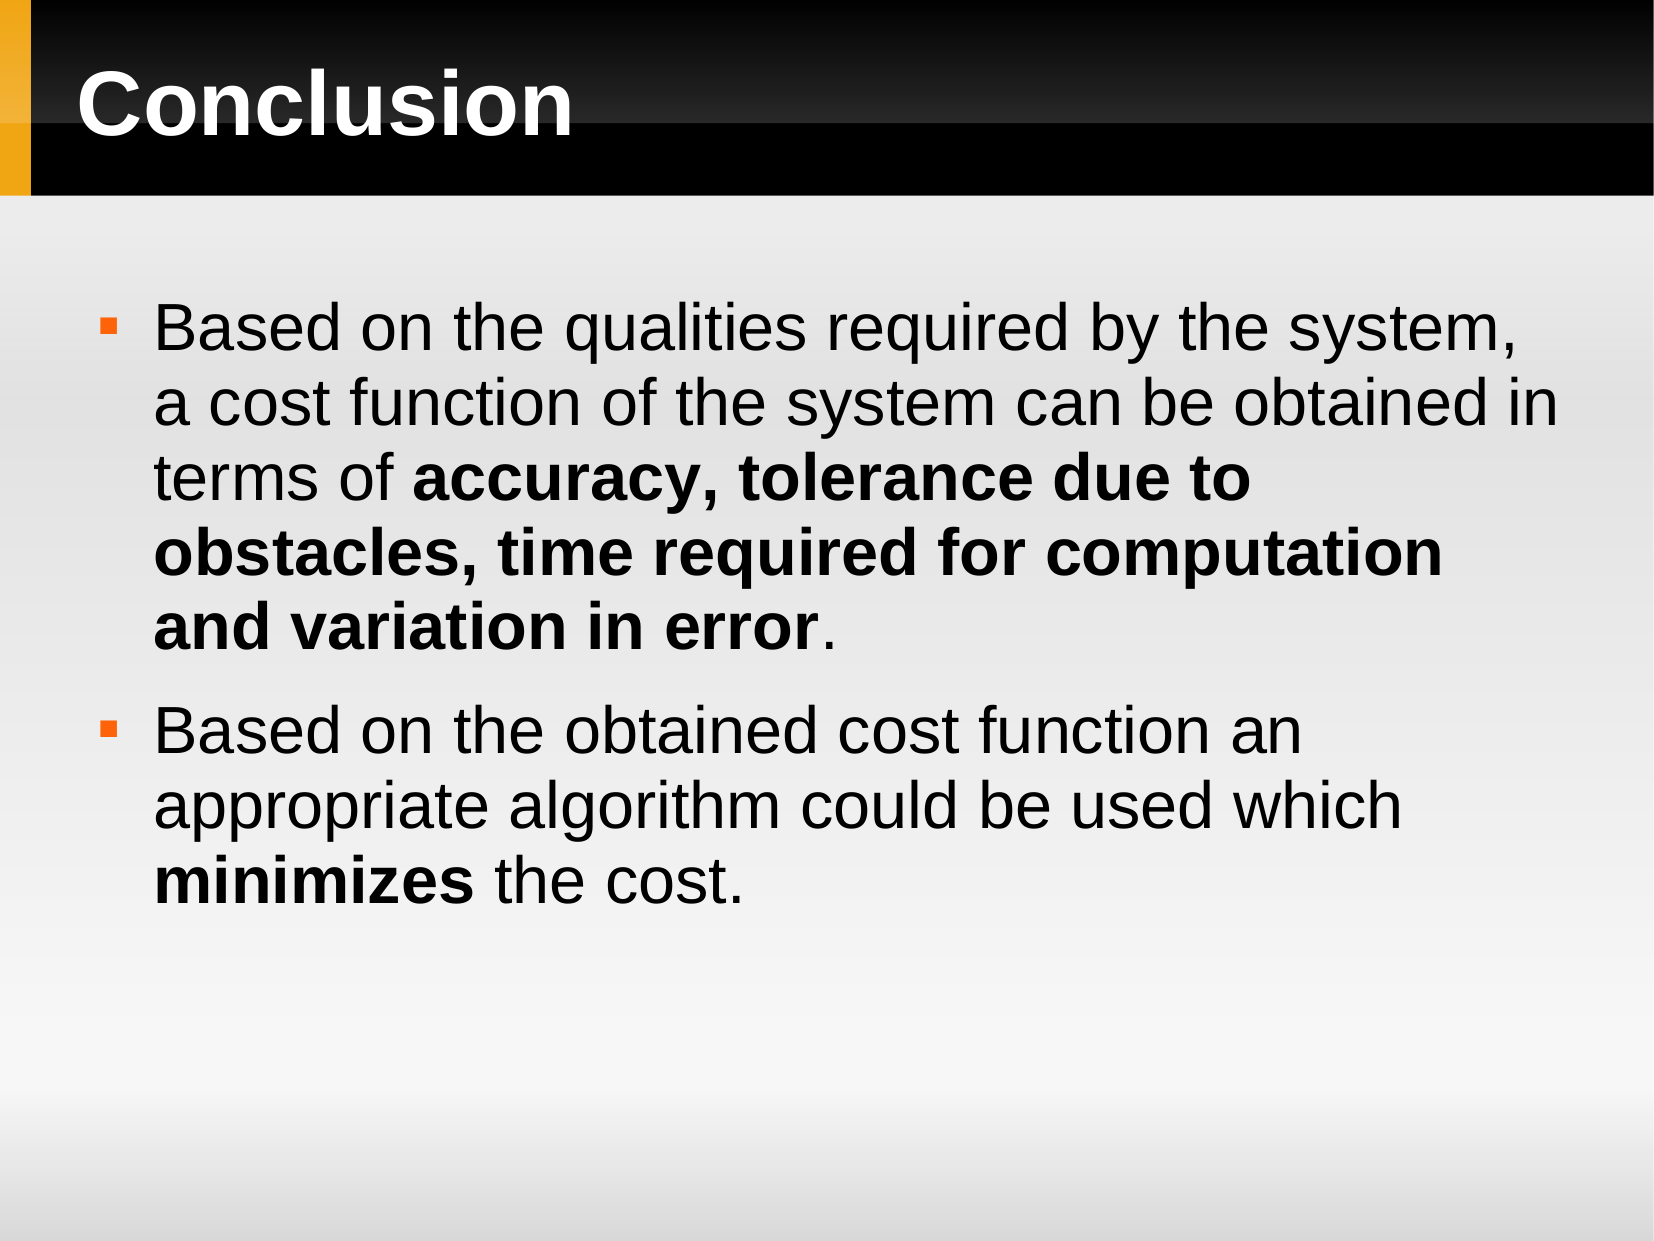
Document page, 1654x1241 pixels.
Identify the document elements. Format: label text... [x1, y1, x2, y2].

list Based on the qualities required by the system, a cost function of the system can be obtained in terms of accuracy, tolerance due to obstacles, time required for computation and variation in error. Based on the obtained cost function an appropriate algorithm could be used which minimizes the cost. [82, 290, 1571, 1094]
picture [0, 0, 1654, 1241]
title Conclusion [76, 7, 1565, 200]
